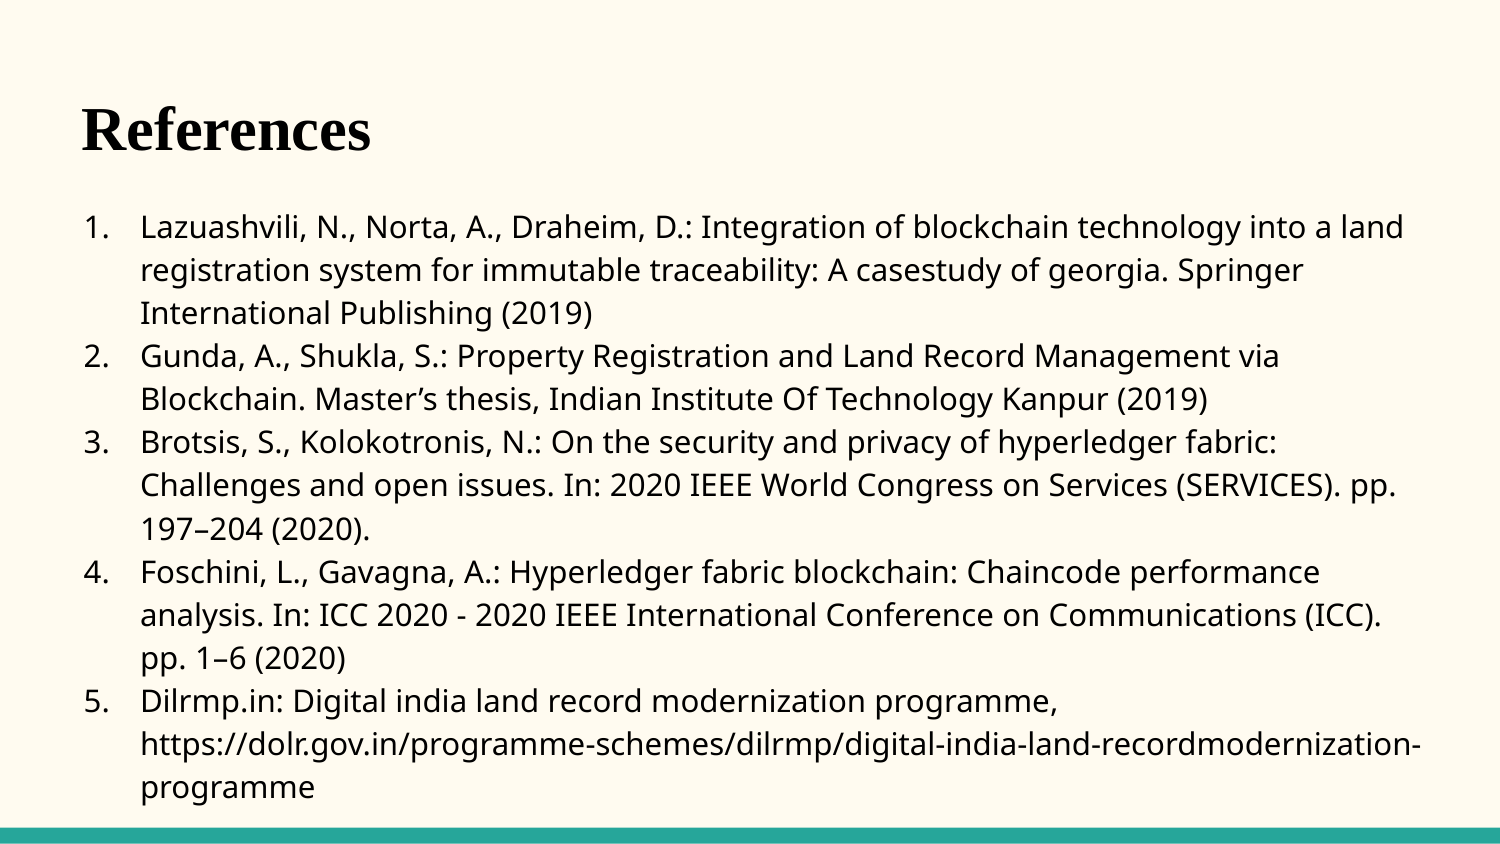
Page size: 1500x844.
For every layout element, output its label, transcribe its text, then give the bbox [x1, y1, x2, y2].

text_box Lazuashvili, N., Norta, A., Draheim, D.: Integration of blockchain technology into a land registration system for immutable traceability: A casestudy of georgia. Springer International Publishing (2019) Gunda, A., Shukla, S.: Property Registration and Land Record Management via Blockchain. Master’s thesis, Indian Institute Of Technology Kanpur (2019) Brotsis, S., Kolokotronis, N.: On the security and privacy of hyperledger fabric: Challenges and open issues. In: 2020 IEEE World Congress on Services (SERVICES). pp. 197–204 (2020). Foschini, L., Gavagna, A.: Hyperledger fabric blockchain: Chaincode performance analysis. In: ICC 2020 - 2020 IEEE International Conference on Communications (ICC). pp. 1–6 (2020) Dilrmp.in: Digital india land record modernization programme, https://dolr.gov.in/programme-schemes/dilrmp/digital-india-land-recordmodernization-programme [50, 186, 1448, 744]
text_box References [51, 72, 1449, 174]
